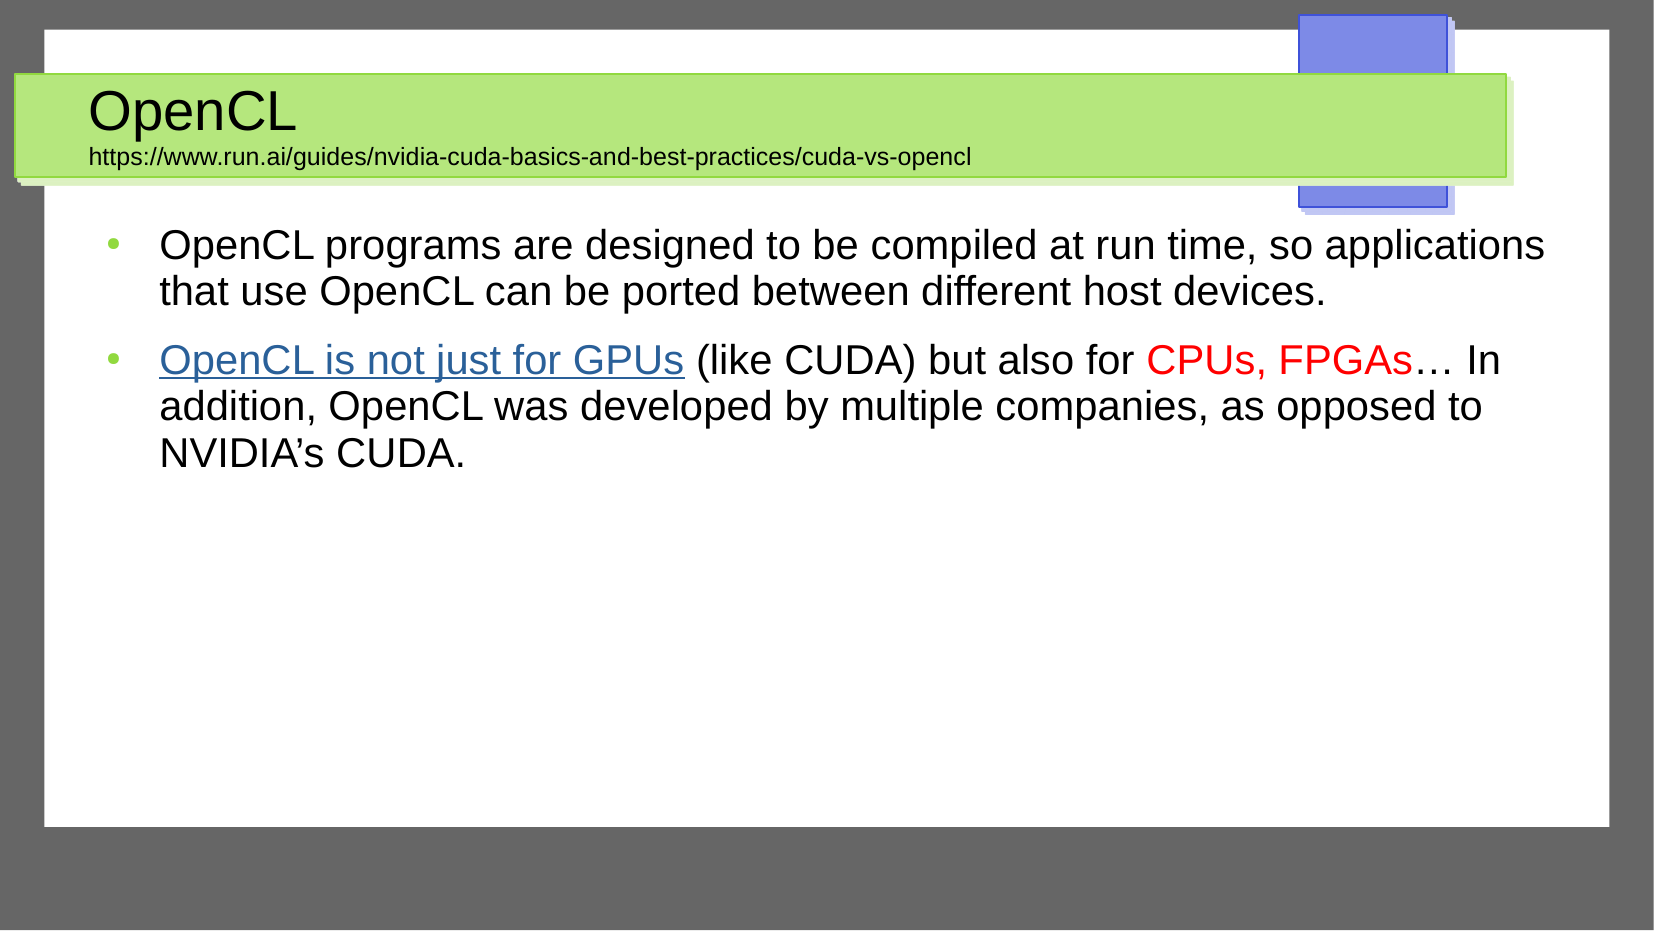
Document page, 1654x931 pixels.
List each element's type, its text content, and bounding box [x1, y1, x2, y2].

list OpenCL programs are designed to be compiled at run time, so applications that use OpenCL can be ported between different host devices. OpenCL is not just for GPUs (like CUDA) but also for CPUs, FPGAs… In addition, OpenCL was developed by multiple companies, as opposed to NVIDIA’s CUDA. [88, 221, 1565, 813]
title OpenCL https://www.run.ai/guides/nvidia-cuda-basics-and-best-practices/cuda-vs-opencl [88, 73, 1506, 178]
